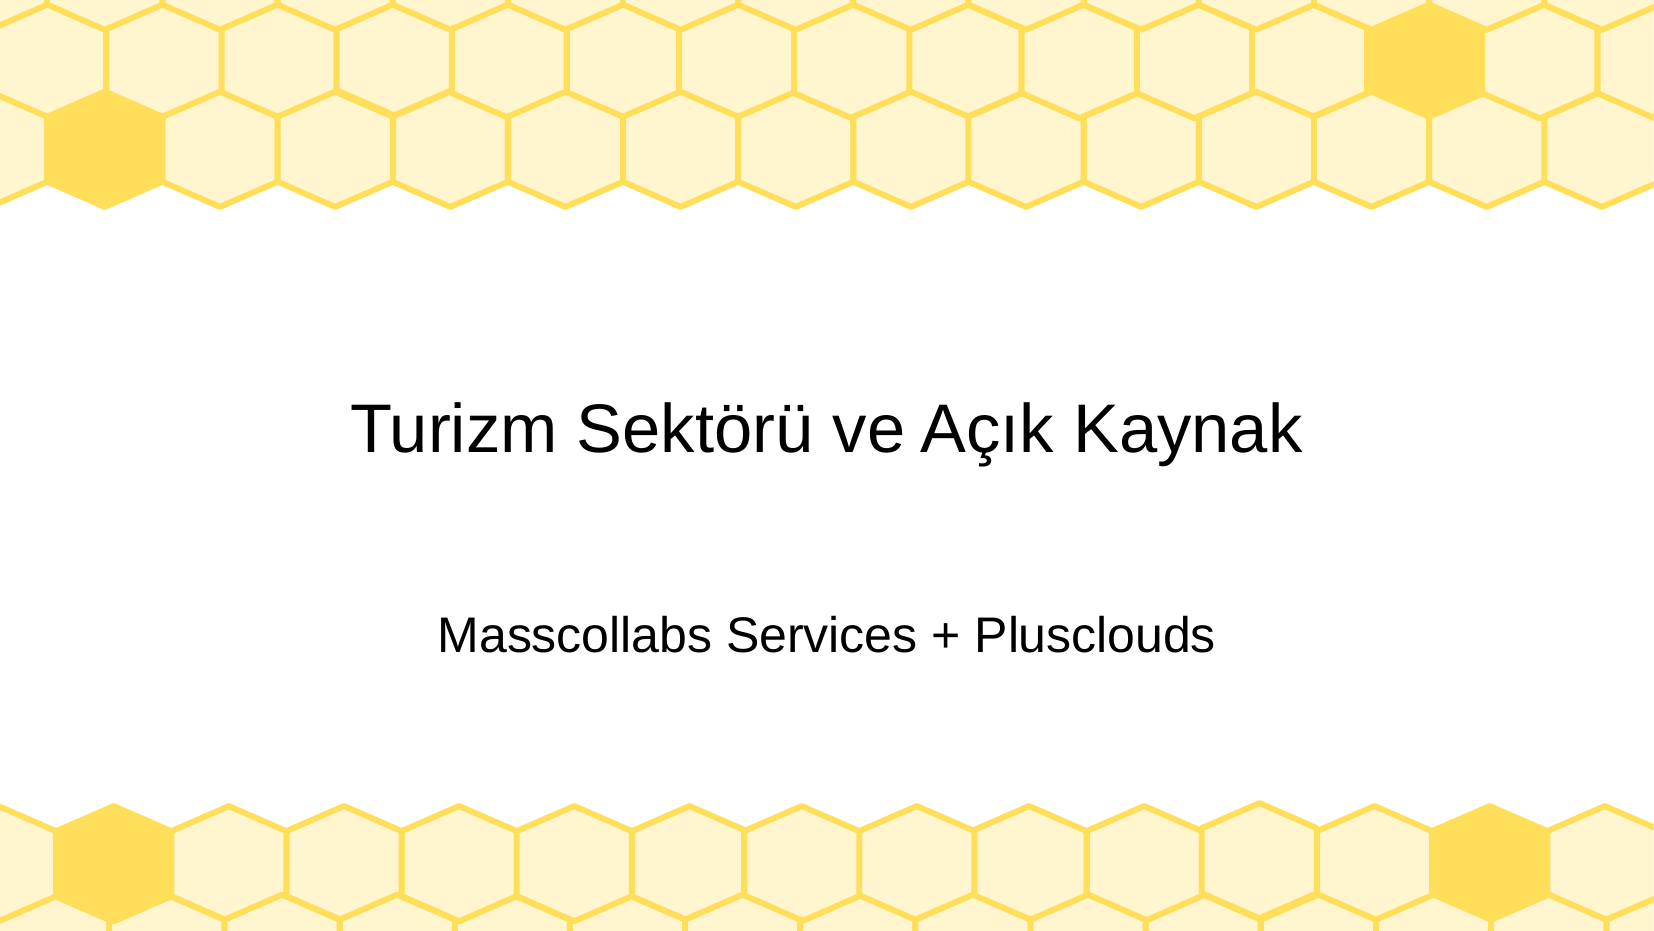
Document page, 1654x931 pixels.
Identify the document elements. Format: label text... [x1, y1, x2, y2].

title Turizm Sektörü ve Açık Kaynak [88, 324, 1565, 532]
subtitle Masscollabs Services + Plusclouds [88, 561, 1565, 709]
